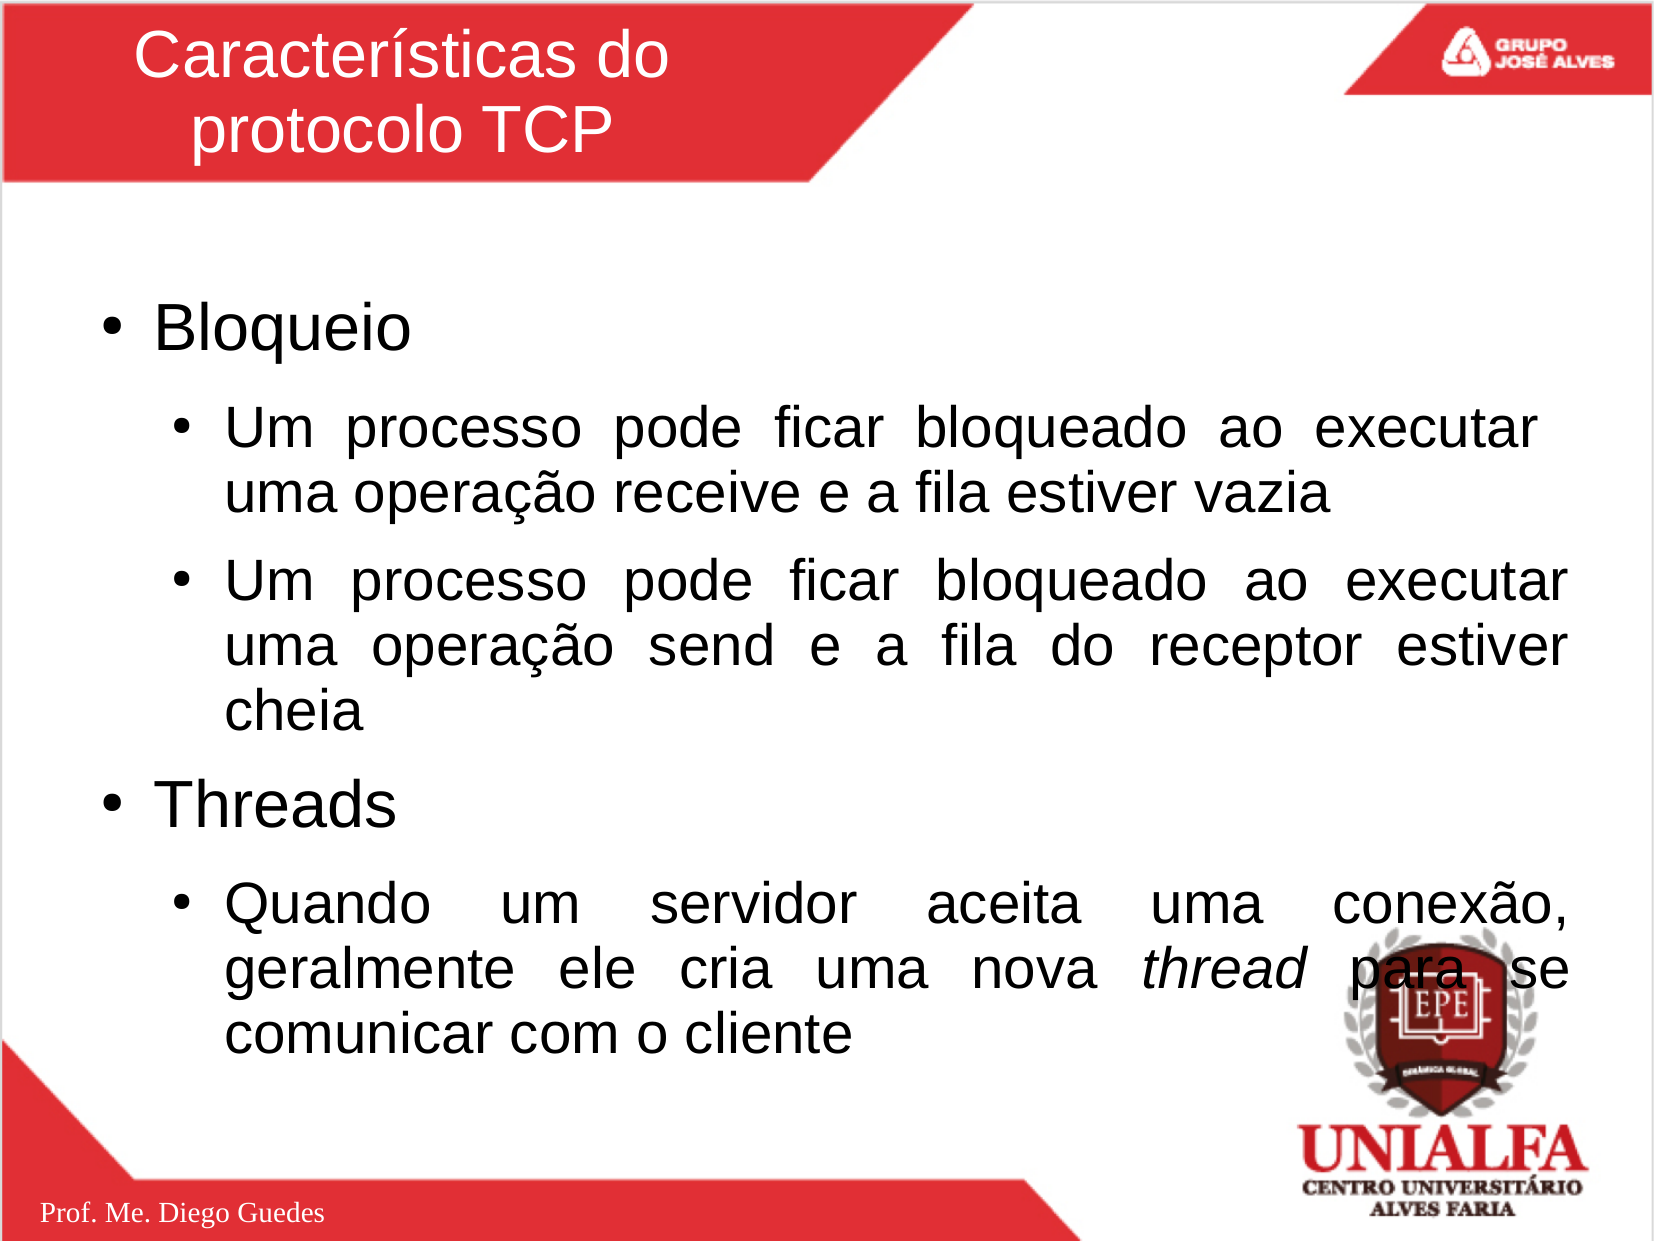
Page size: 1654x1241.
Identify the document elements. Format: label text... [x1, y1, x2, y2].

picture [0, 0, 1654, 1241]
title Características do protocolo TCP [6, 11, 799, 174]
list Bloqueio Um processo pode ficar bloqueado ao executar uma operação receive e a fila estiver vazia Um processo pode ficar bloqueado ao executar uma operação send e a fila do receptor estiver cheia Threads Quando um servidor aceita uma conexão, geralmente ele cria uma nova thread para se comunicar com o cliente [82, 290, 1571, 1067]
